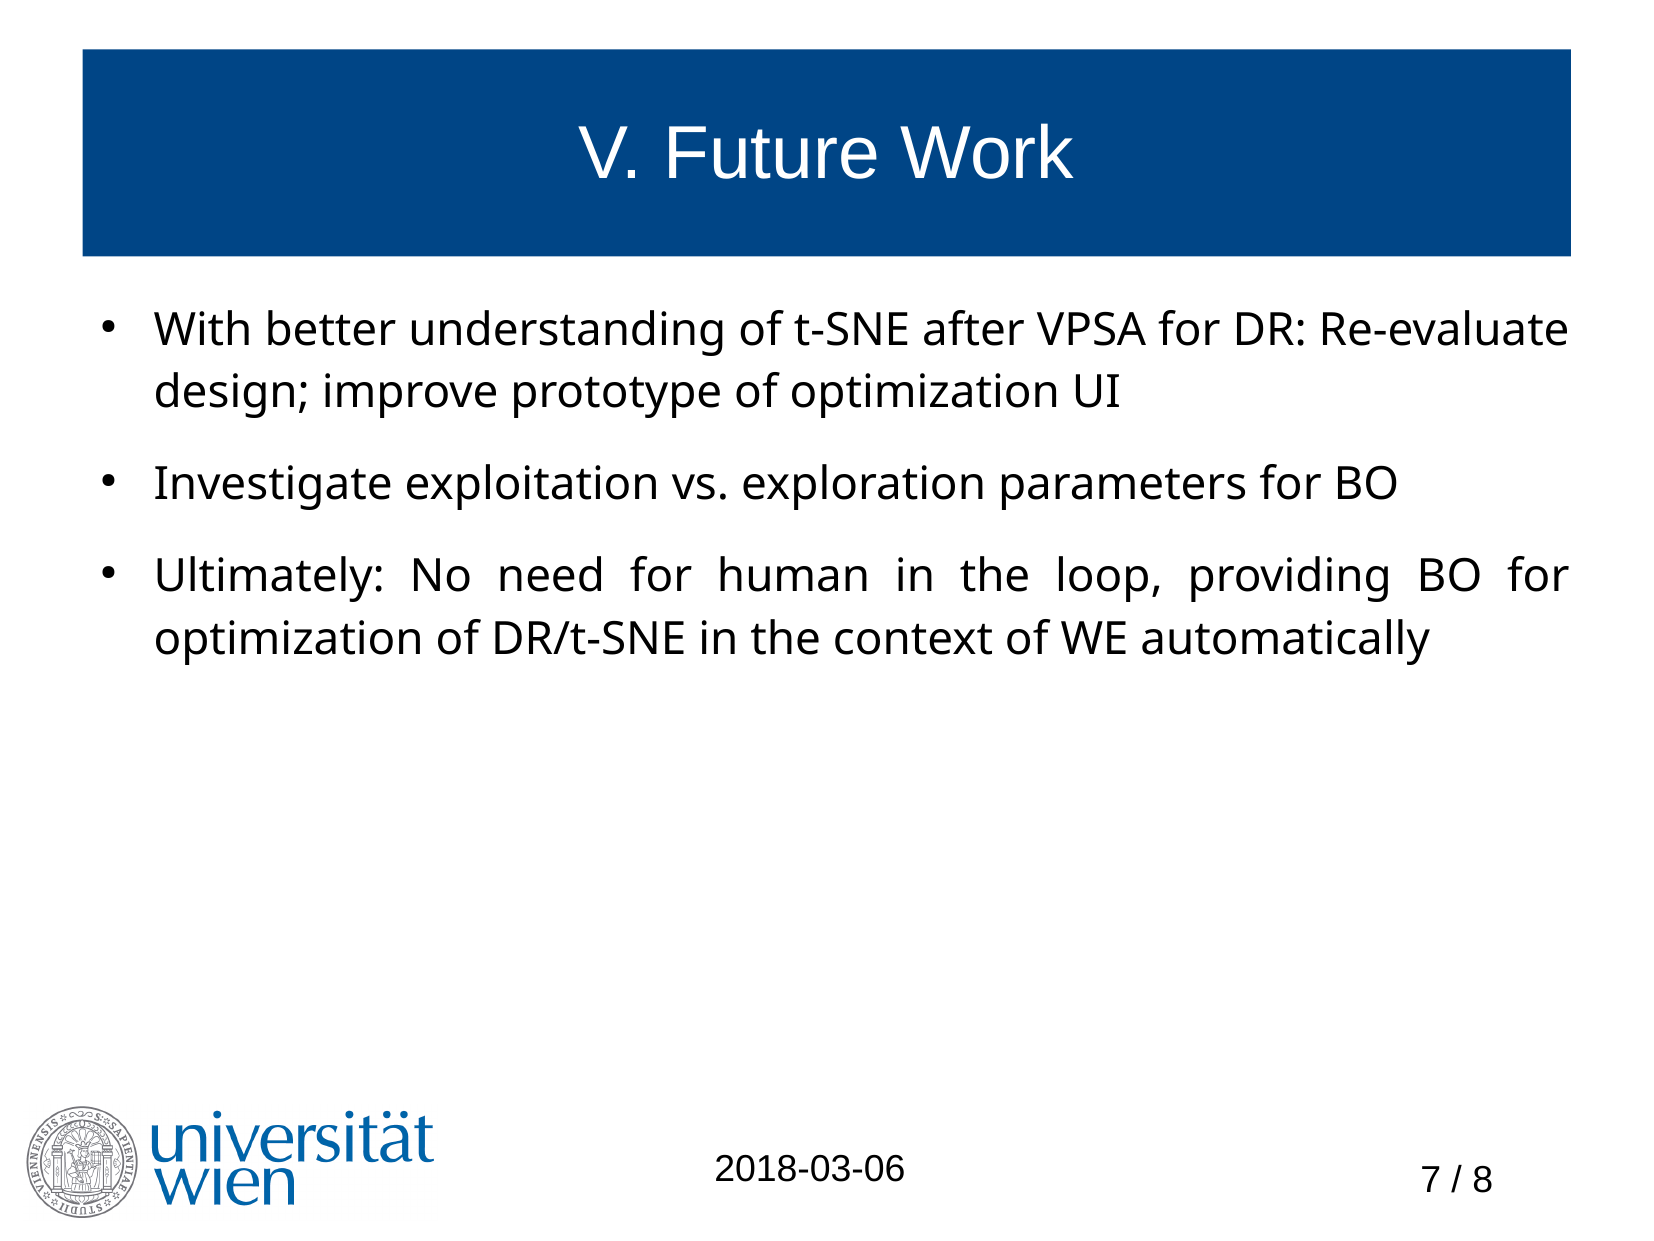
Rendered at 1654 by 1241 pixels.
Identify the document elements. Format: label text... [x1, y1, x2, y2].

picture [23, 1104, 438, 1221]
list With better understanding of t-SNE after VPSA for DR: Re-evaluate design; improve prototype of optimization UI Investigate exploitation vs. exploration parameters for BO Ultimately: No need for human in the loop, providing BO for optimization of DR/t-SNE in the context of WE automatically [82, 296, 1571, 1115]
title V. Future Work [82, 49, 1571, 257]
